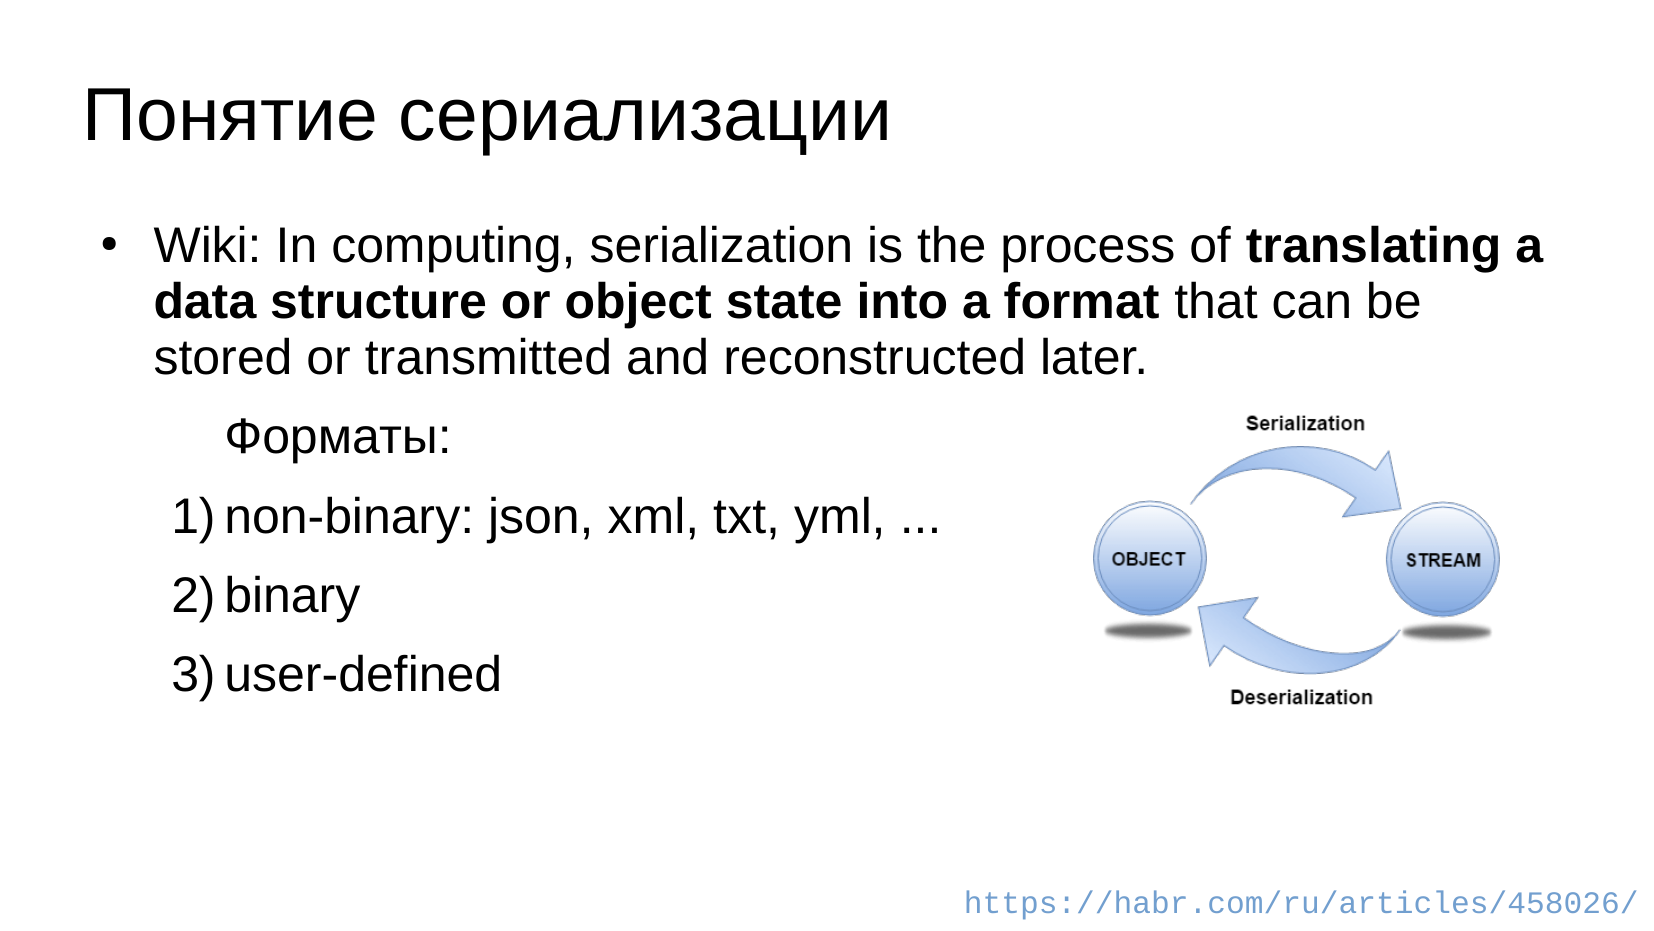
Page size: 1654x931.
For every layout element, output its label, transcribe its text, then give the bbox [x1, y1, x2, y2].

list Wiki: In computing, serialization is the process of translating a data structure or object state into a format that can be stored or transmitted and reconstructed later. Форматы: non-binary: json, xml, txt, yml, ... binary user-defined [82, 217, 1571, 758]
title Понятие сериализации [82, 37, 1571, 193]
picture [1092, 374, 1501, 746]
text_box https://habr.com/ru/articles/458026/ [948, 879, 1654, 931]
